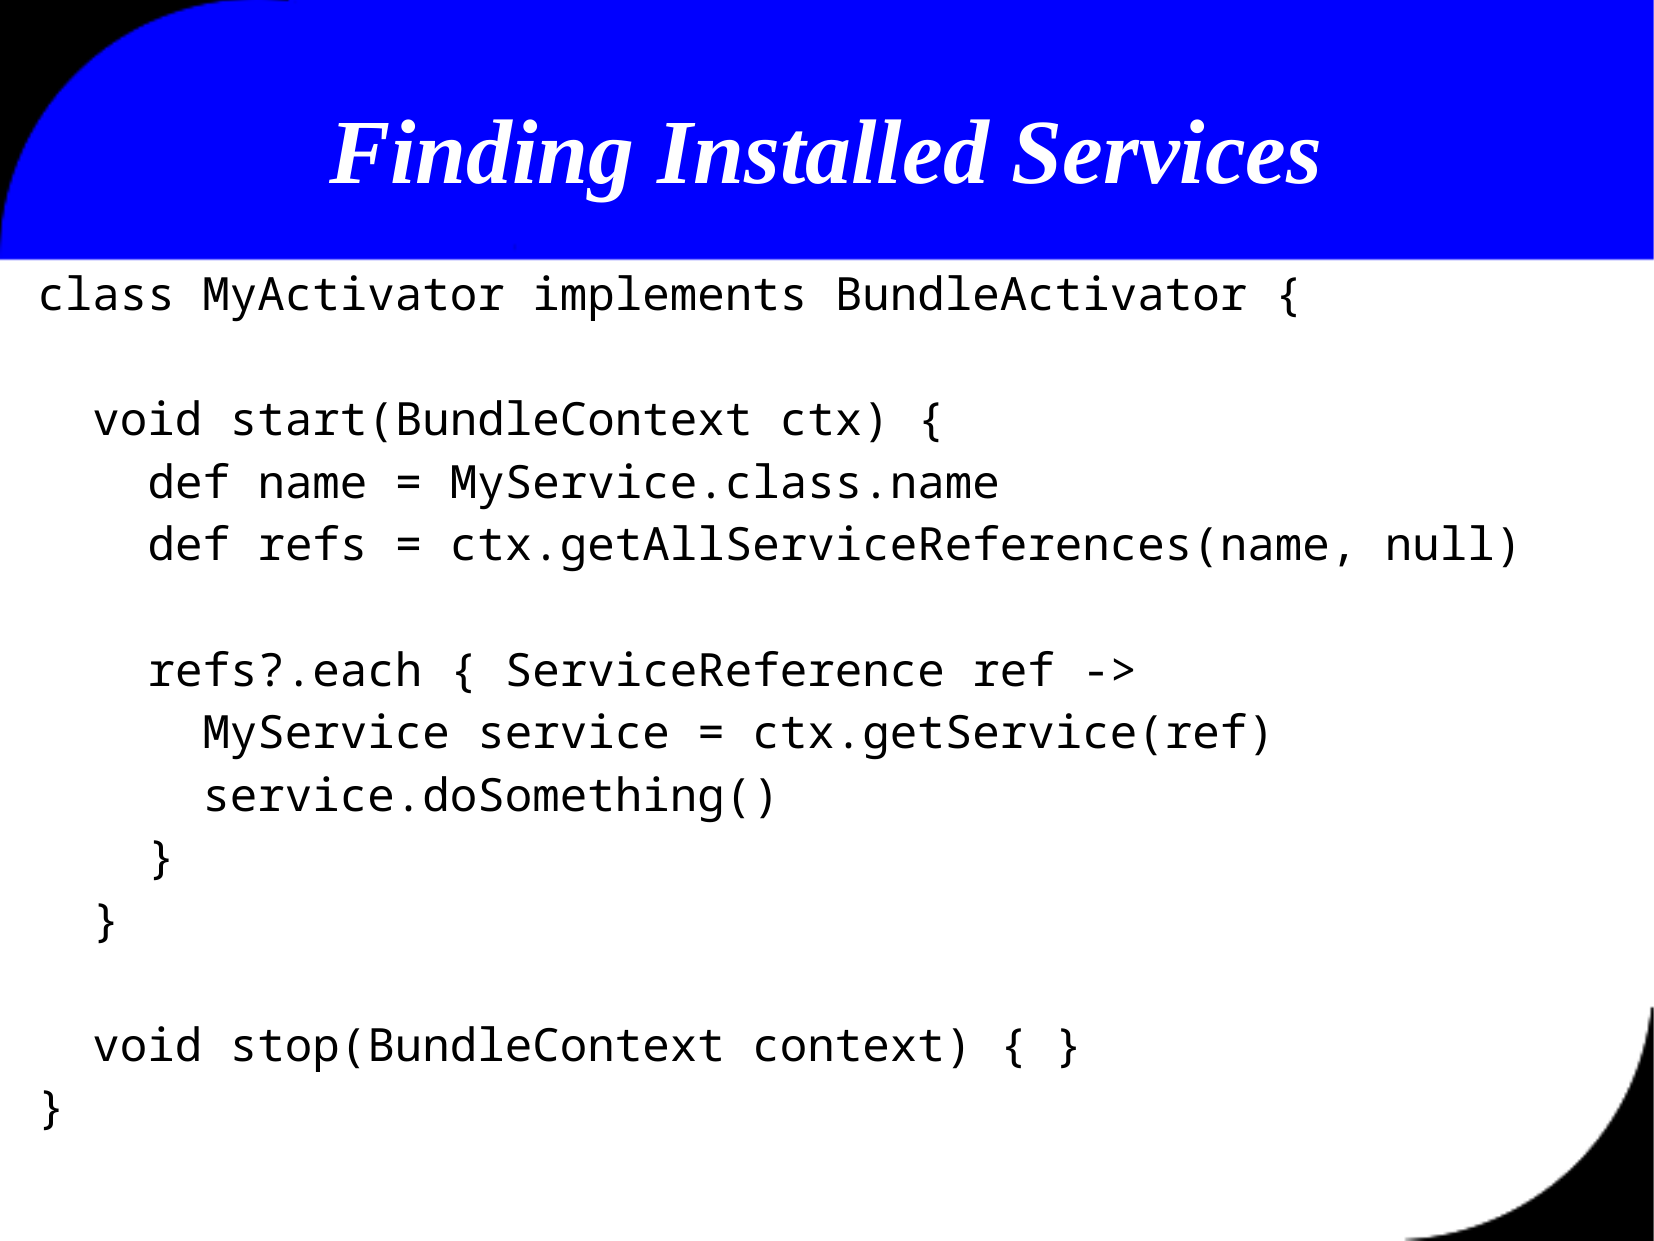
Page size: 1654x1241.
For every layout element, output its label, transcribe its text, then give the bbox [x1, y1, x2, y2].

title Finding Installed Services [82, 49, 1571, 257]
subtitle class MyActivator implements BundleActivator { void start(BundleContext ctx) { def name = MyService.class.name def refs = ctx.getAllServiceReferences(name, null) refs?.each { ServiceReference ref -> MyService service = ctx.getService(ref) service.doSomething() } } void stop(BundleContext context) { } } [37, 297, 1613, 1102]
picture [0, 0, 1654, 1241]
